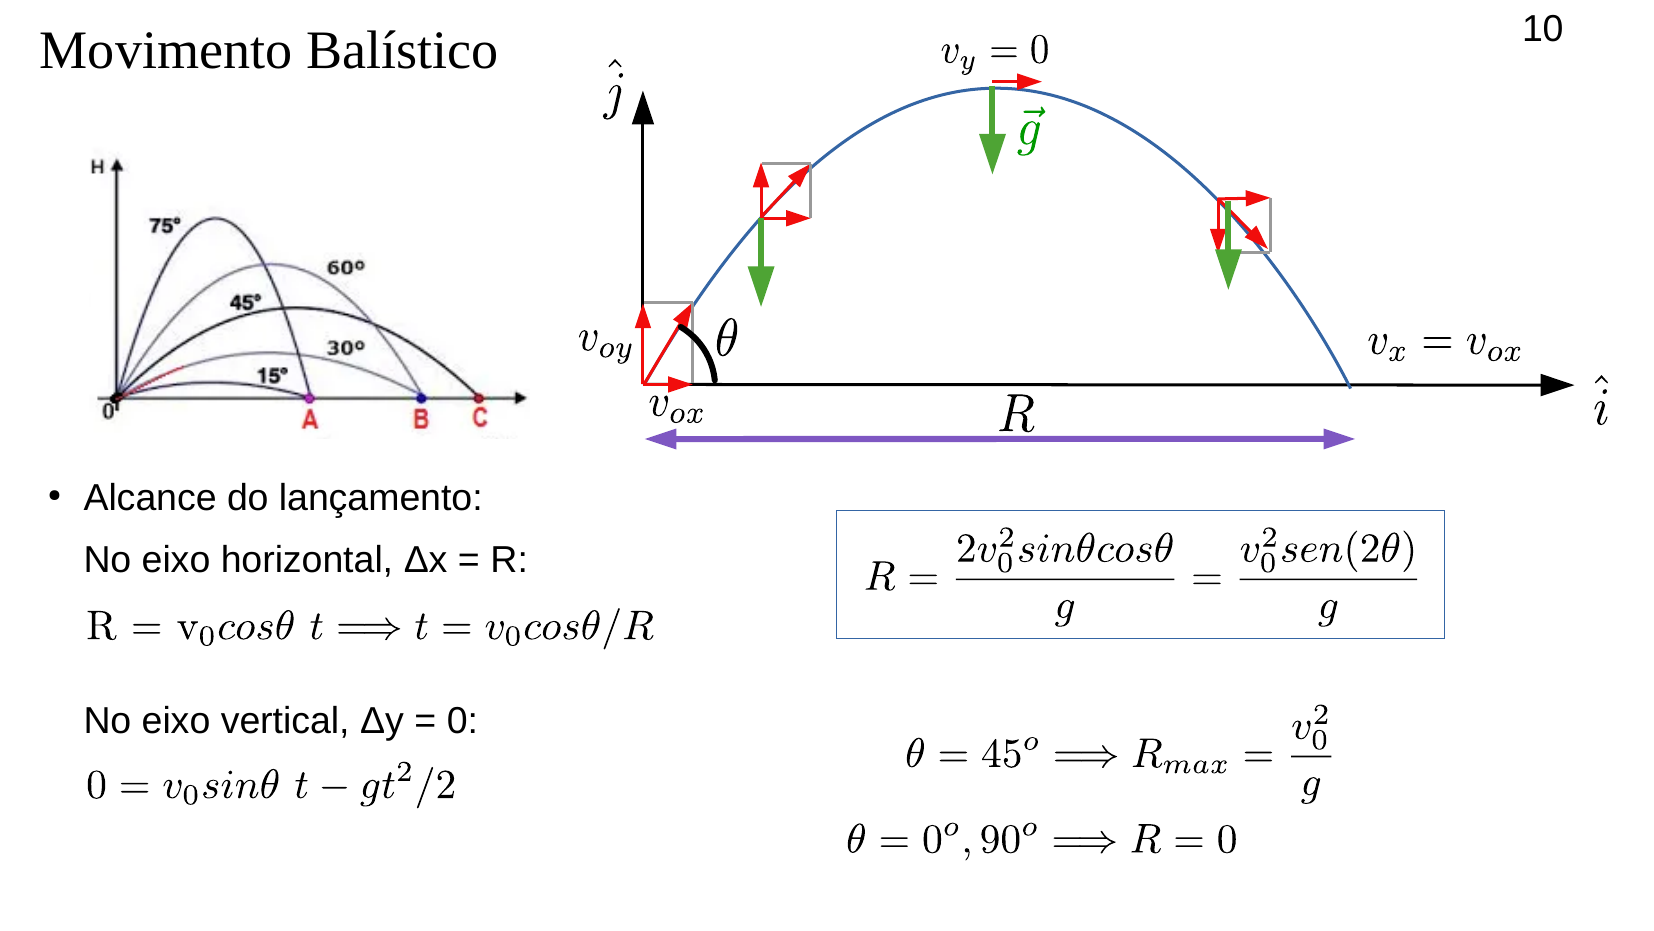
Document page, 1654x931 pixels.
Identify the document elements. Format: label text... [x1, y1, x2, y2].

picture [863, 527, 1418, 627]
picture [576, 328, 634, 366]
picture [86, 608, 654, 650]
picture [846, 822, 1236, 861]
picture [997, 394, 1035, 433]
text_box Movimento Balístico [24, 0, 861, 88]
picture [600, 56, 625, 122]
picture [1367, 333, 1521, 362]
picture [1012, 104, 1048, 158]
picture [89, 145, 530, 439]
picture [714, 317, 738, 357]
text_box <number> [1507, 0, 1654, 71]
picture [1589, 375, 1609, 426]
picture [646, 393, 705, 425]
picture [86, 761, 455, 809]
picture [905, 704, 1332, 804]
picture [939, 33, 1050, 77]
text_box Alcance do lançamento: No eixo horizontal, Δx = R: No eixo vertical, Δy = 0: [33, 447, 544, 750]
